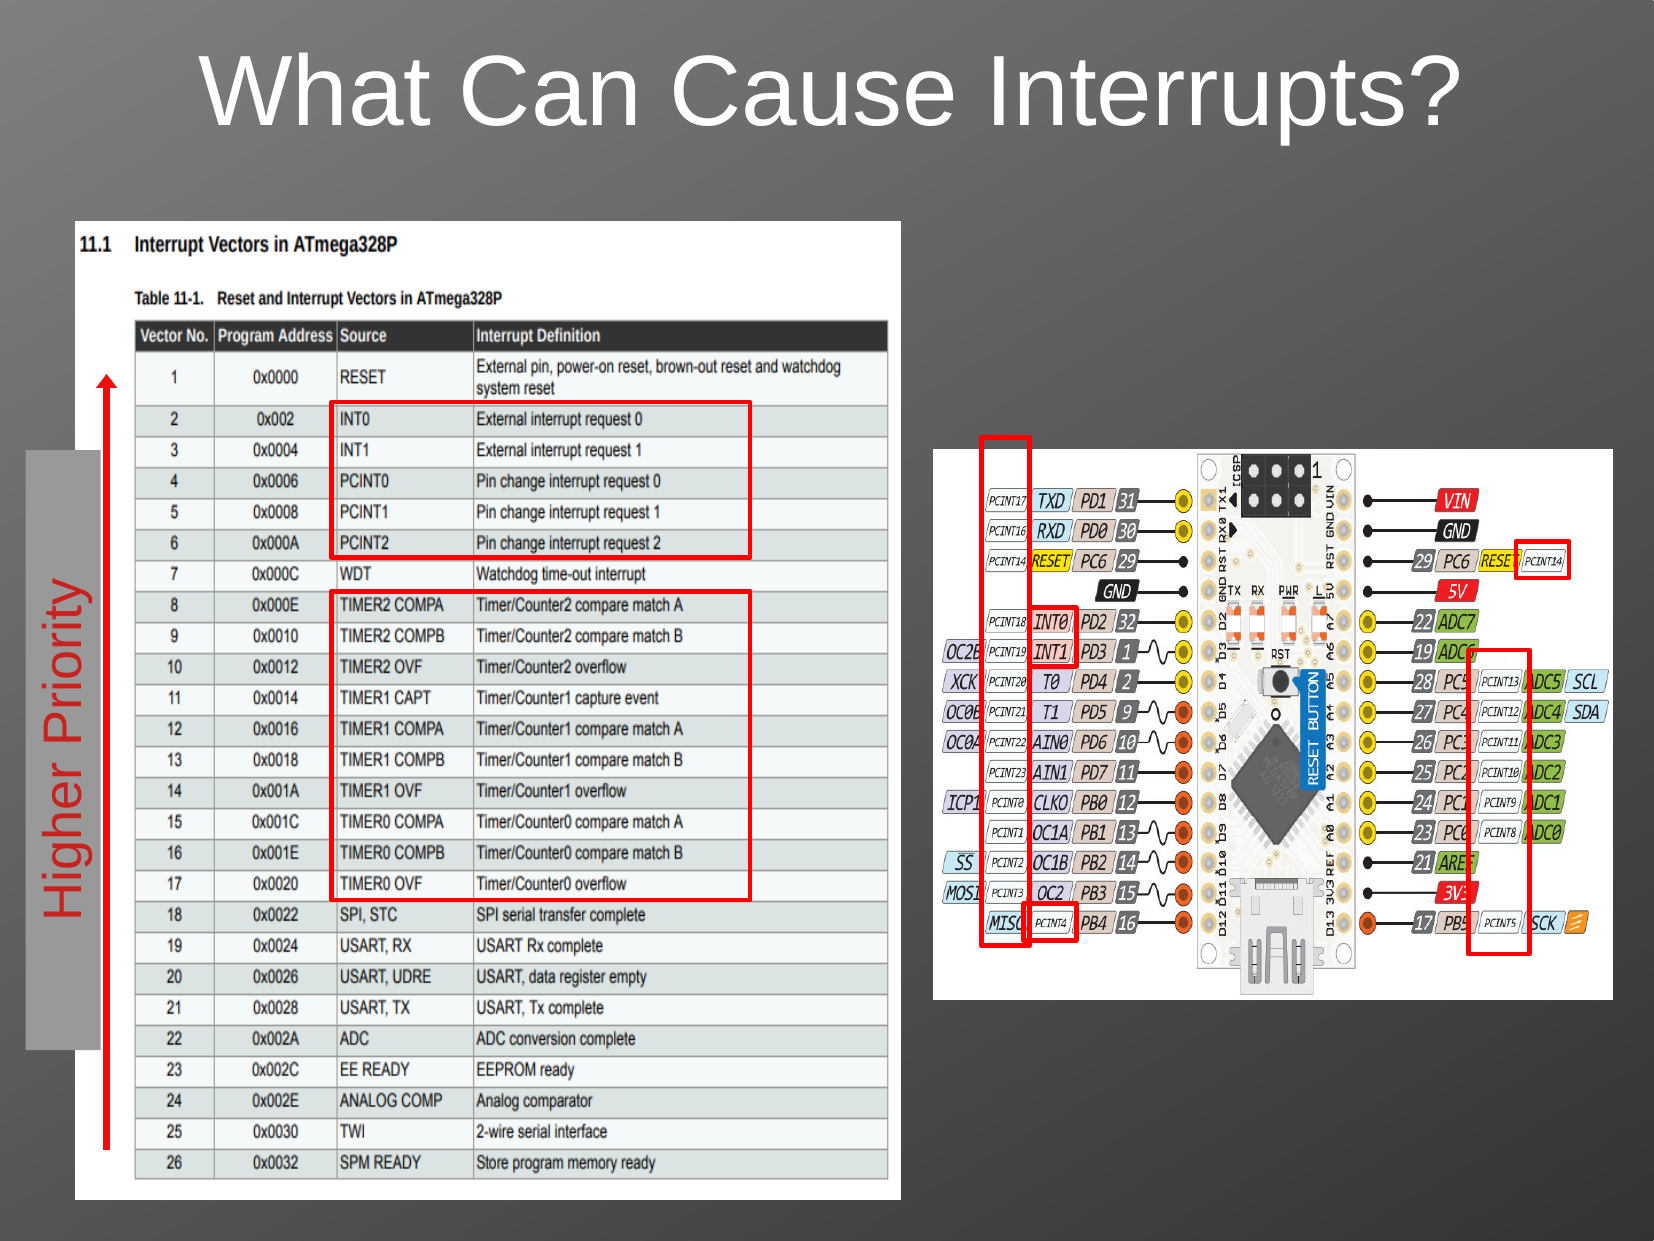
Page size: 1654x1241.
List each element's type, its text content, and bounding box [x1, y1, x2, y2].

picture [75, 221, 901, 1201]
title What Can Cause Interrupts? [86, 23, 1576, 158]
title Higher Priority [25, 450, 101, 1051]
picture [984, 449, 1027, 943]
picture [1032, 906, 1074, 938]
picture [1032, 610, 1074, 664]
picture [933, 449, 1613, 1000]
